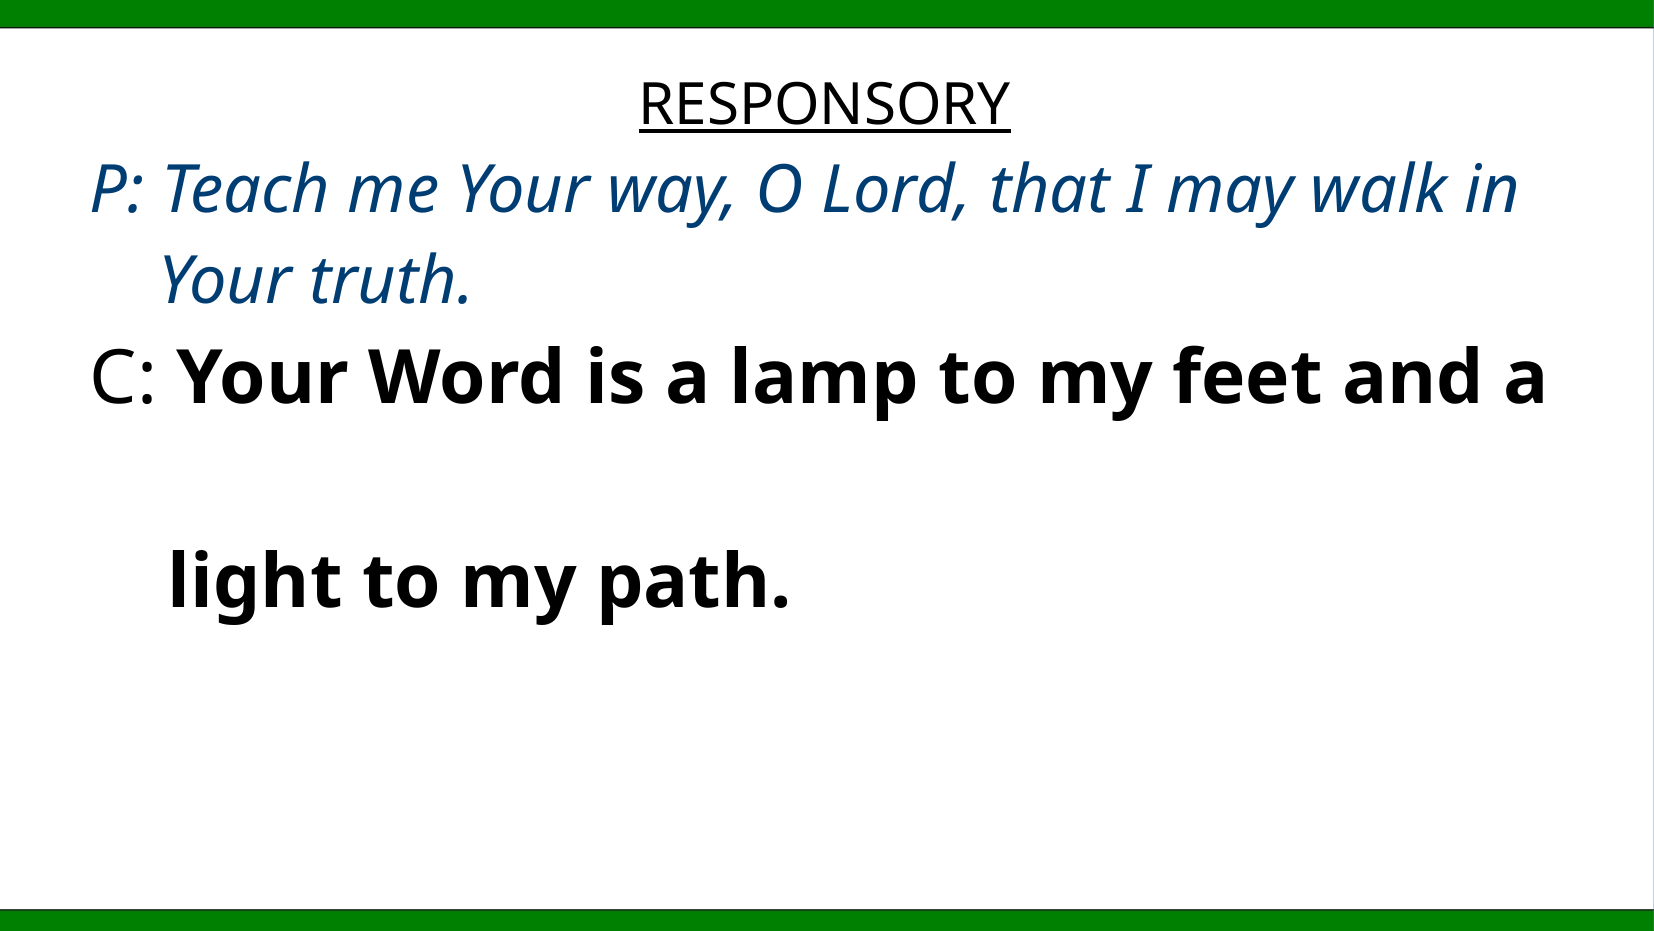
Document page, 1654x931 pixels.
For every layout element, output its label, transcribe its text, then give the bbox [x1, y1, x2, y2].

text_box RESPONSORY P: Teach me Your way, O Lord, that I may walk in Your truth. C: Your Word is a lamp to my feet and a light to my path. [75, 15, 1591, 523]
picture [0, 0, 1654, 931]
